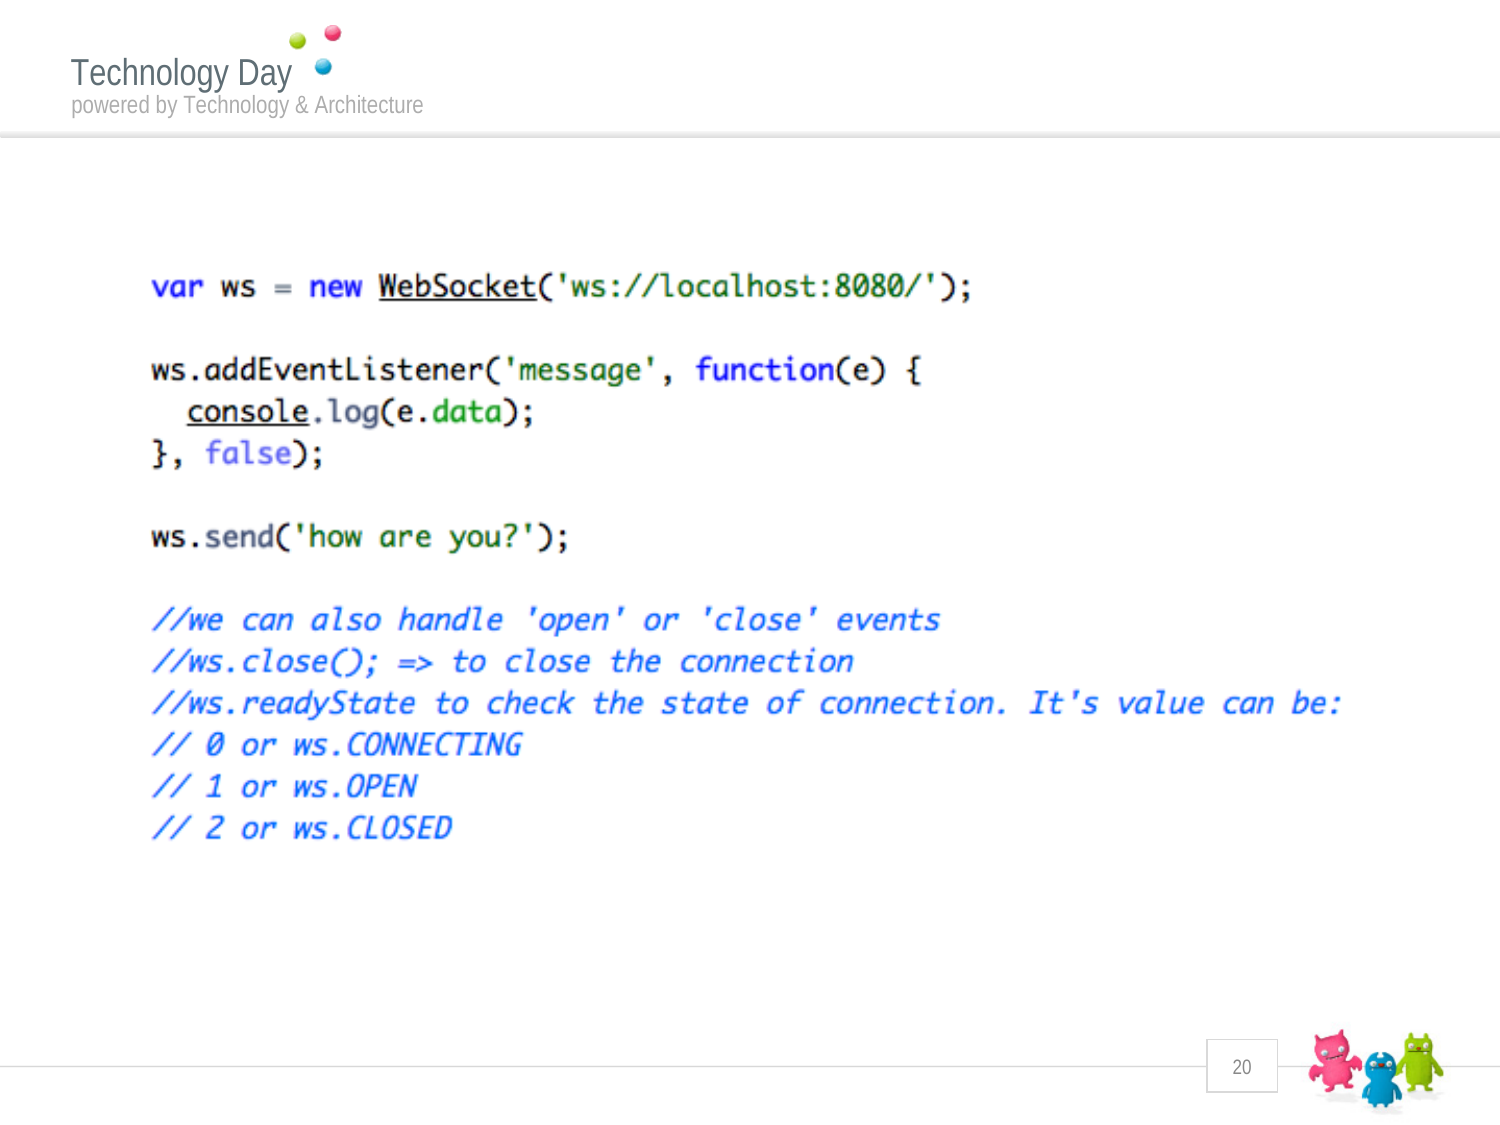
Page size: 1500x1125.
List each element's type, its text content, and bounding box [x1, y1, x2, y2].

picture [0, 1012, 1500, 1125]
picture [146, 268, 1353, 857]
text_box <number> [1206, 1039, 1278, 1093]
